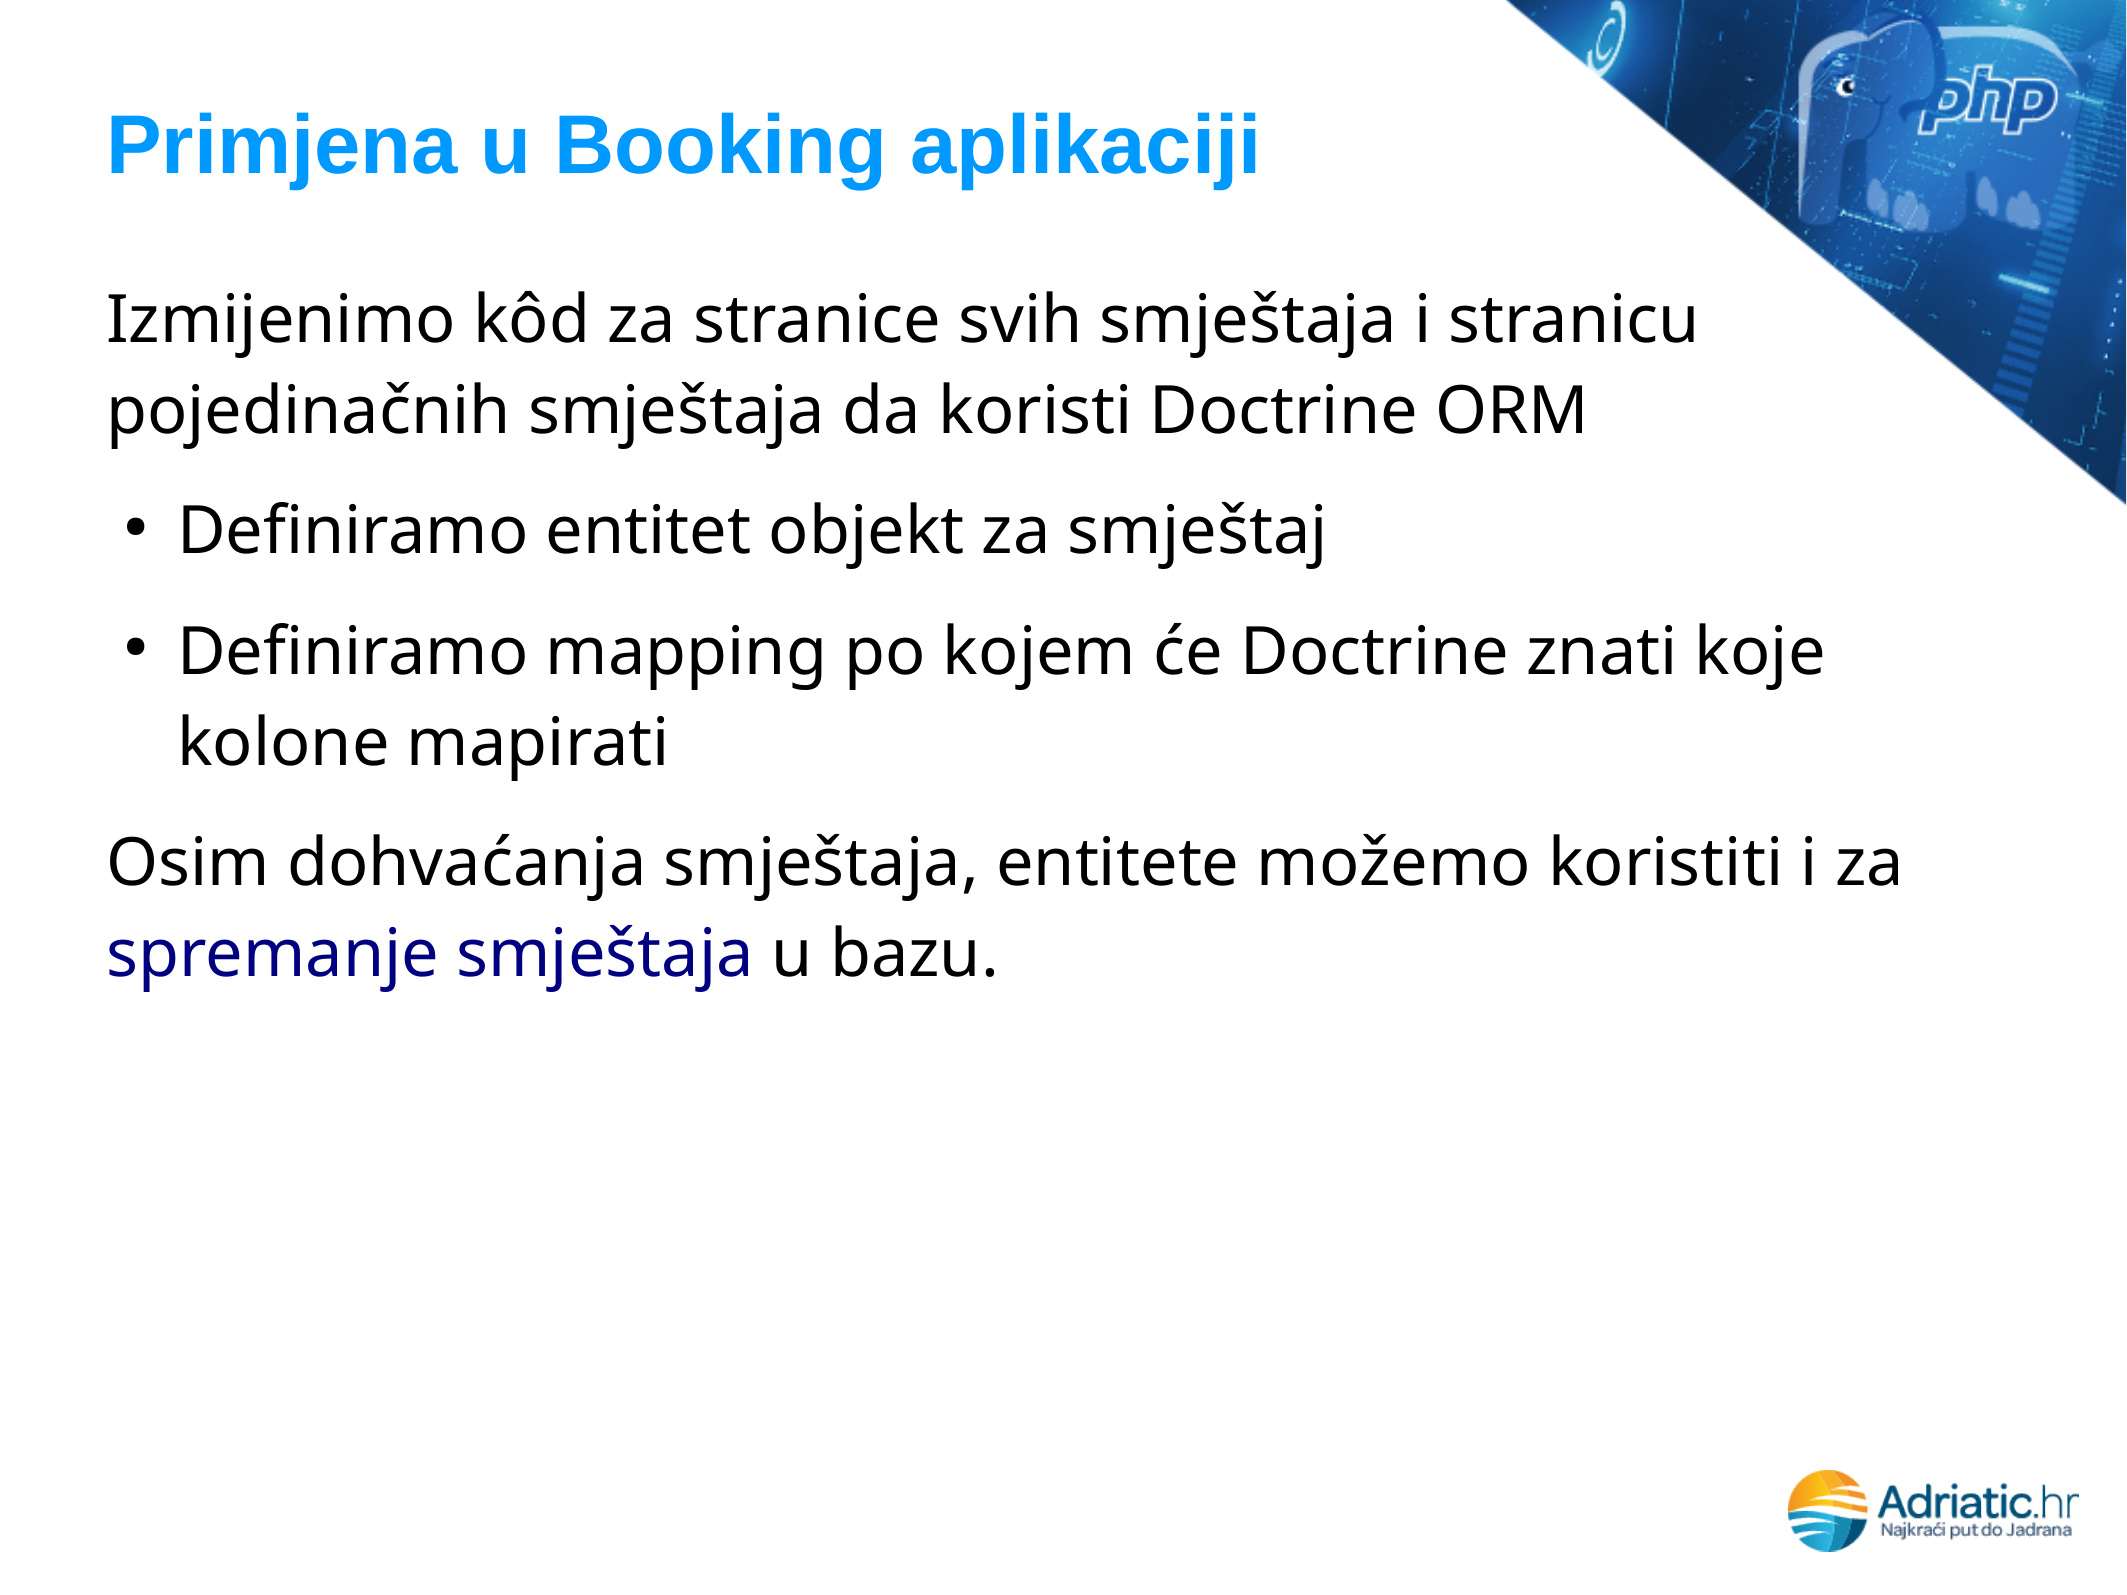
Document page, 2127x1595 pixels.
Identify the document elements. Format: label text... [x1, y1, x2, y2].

picture [1505, 0, 2127, 625]
title Primjena u Booking aplikaciji [106, 70, 1630, 219]
list Izmijenimo kôd za stranice svih smještaja i stranicu pojedinačnih smještaja da koristi Doctrine ORM Definiramo entitet objekt za smještaj Definiramo mapping po kojem će Doctrine znati koje kolone mapirati Osim dohvaćanja smještaja, entitete možemo koristiti i za spremanje smještaja u bazu. [106, 271, 1973, 1453]
picture [1788, 1470, 2079, 1552]
